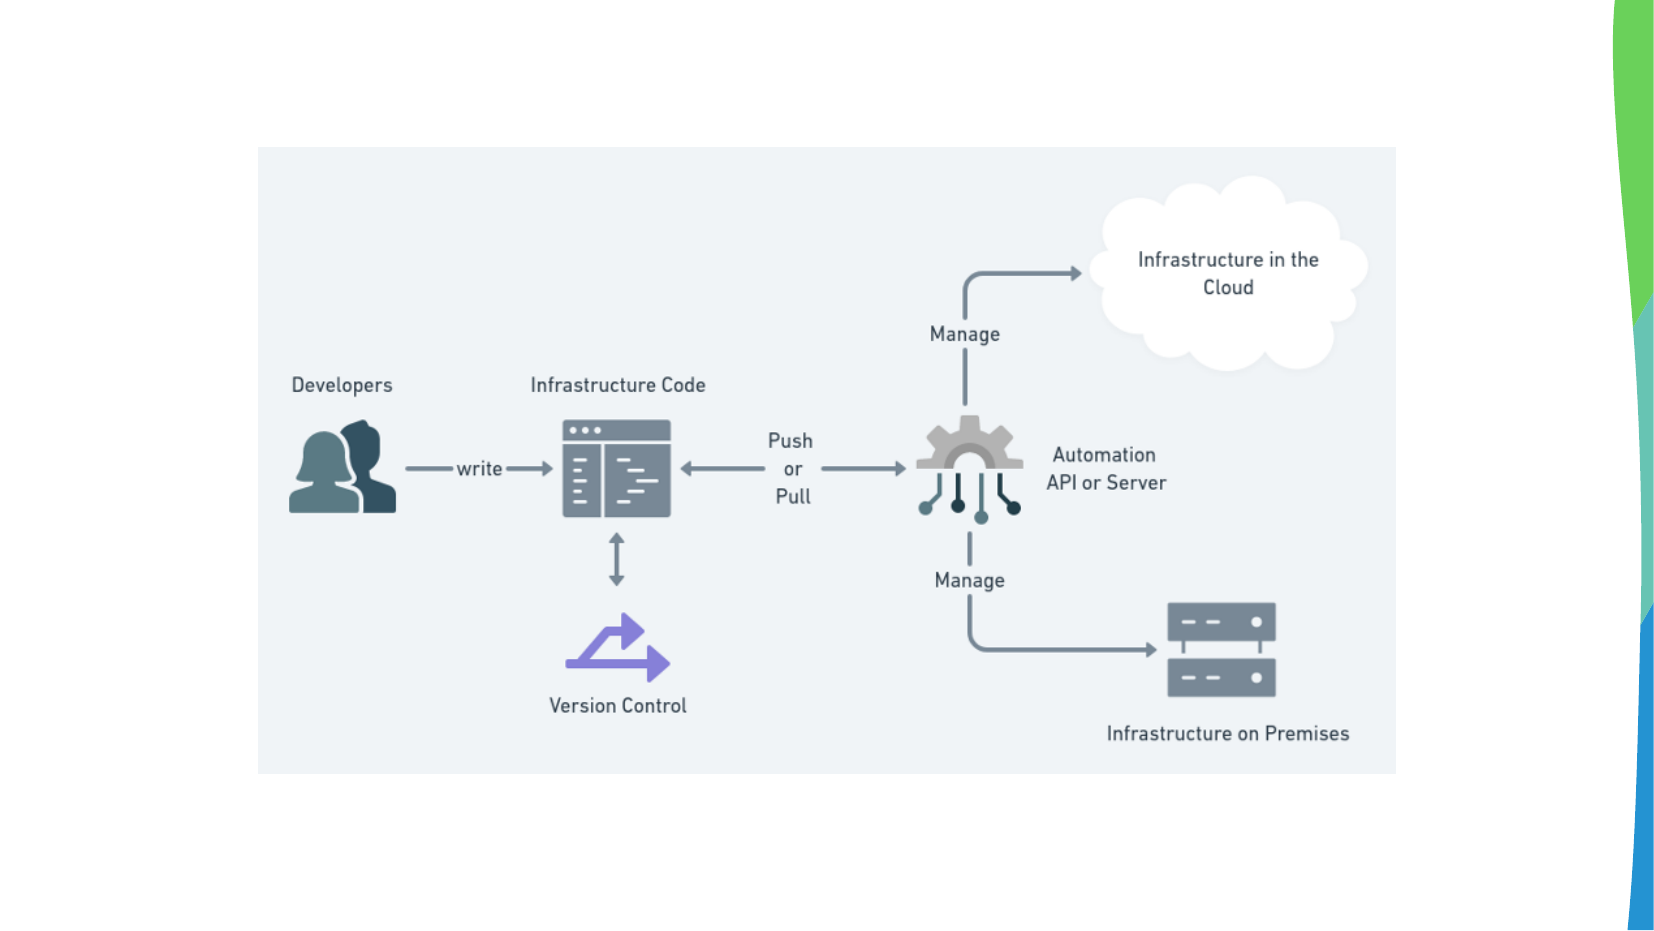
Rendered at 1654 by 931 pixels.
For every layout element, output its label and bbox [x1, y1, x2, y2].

picture [258, 147, 1396, 774]
